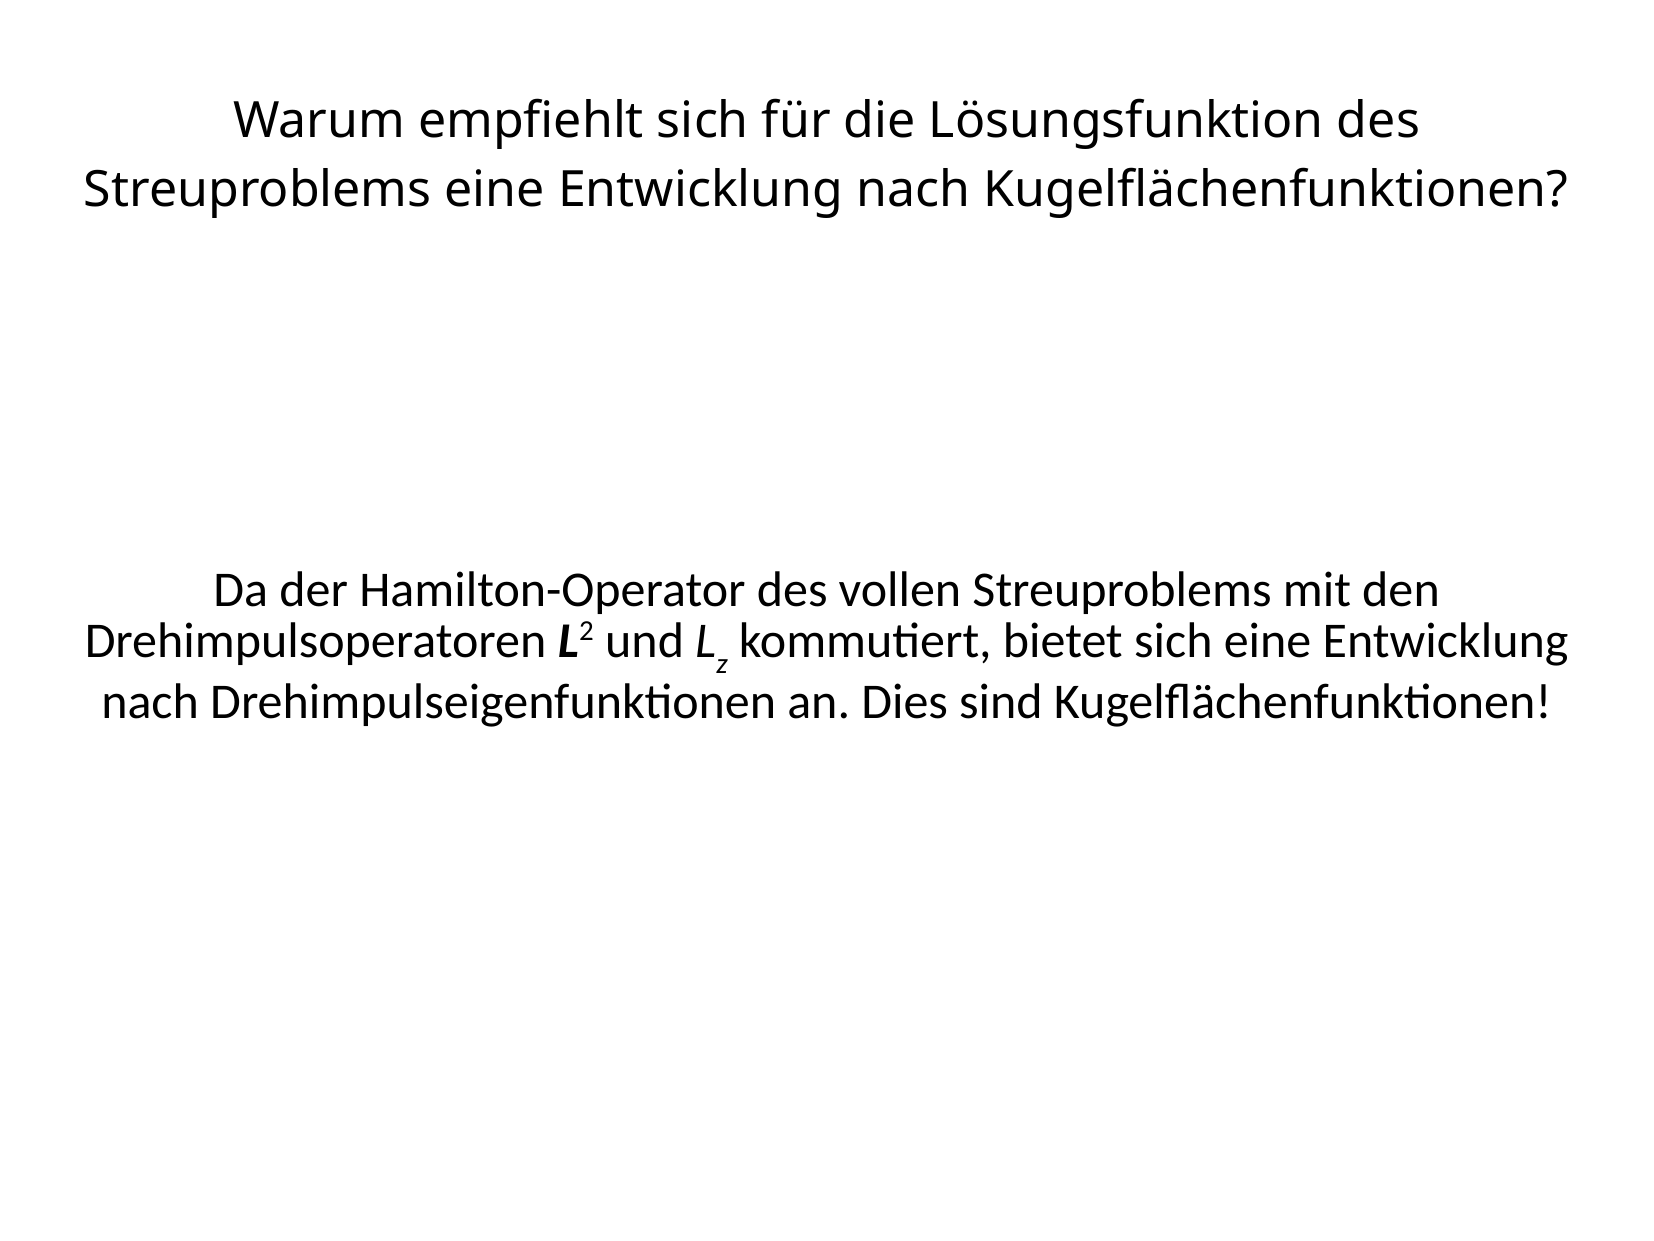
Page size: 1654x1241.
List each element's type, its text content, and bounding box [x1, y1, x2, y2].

title Warum empfiehlt sich für die Lösungsfunktion des Streuproblems eine Entwicklung nach Kugelflächenfunktionen? [82, 49, 1571, 257]
subtitle Da der Hamilton-Operator des vollen Streuproblems mit den Drehimpulsoperatoren L2 und Lz kommutiert, bietet sich eine Entwicklung nach Drehimpulseigenfunktionen an. Dies sind Kugelflächenfunktionen! [82, 290, 1571, 1010]
